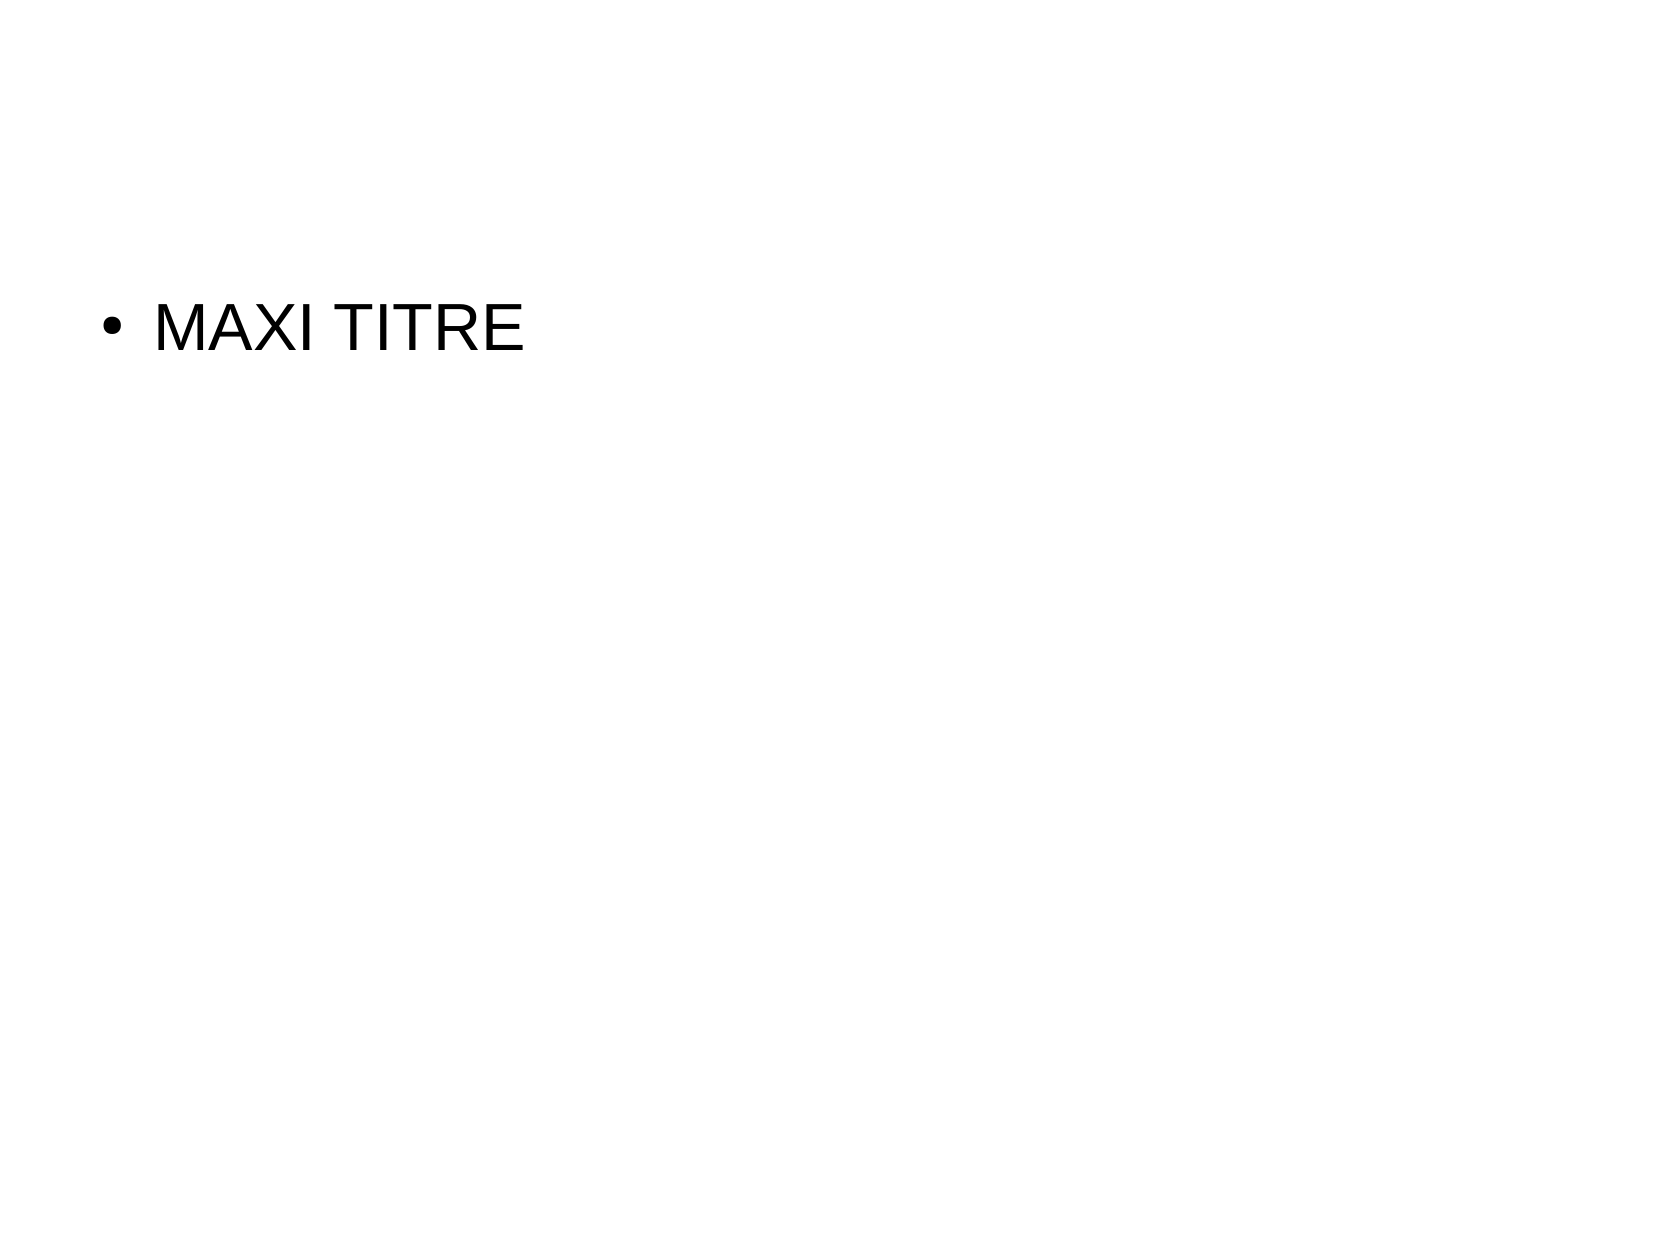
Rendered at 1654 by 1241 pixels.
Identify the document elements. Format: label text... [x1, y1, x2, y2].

list MAXI TITRE [82, 290, 1571, 1010]
